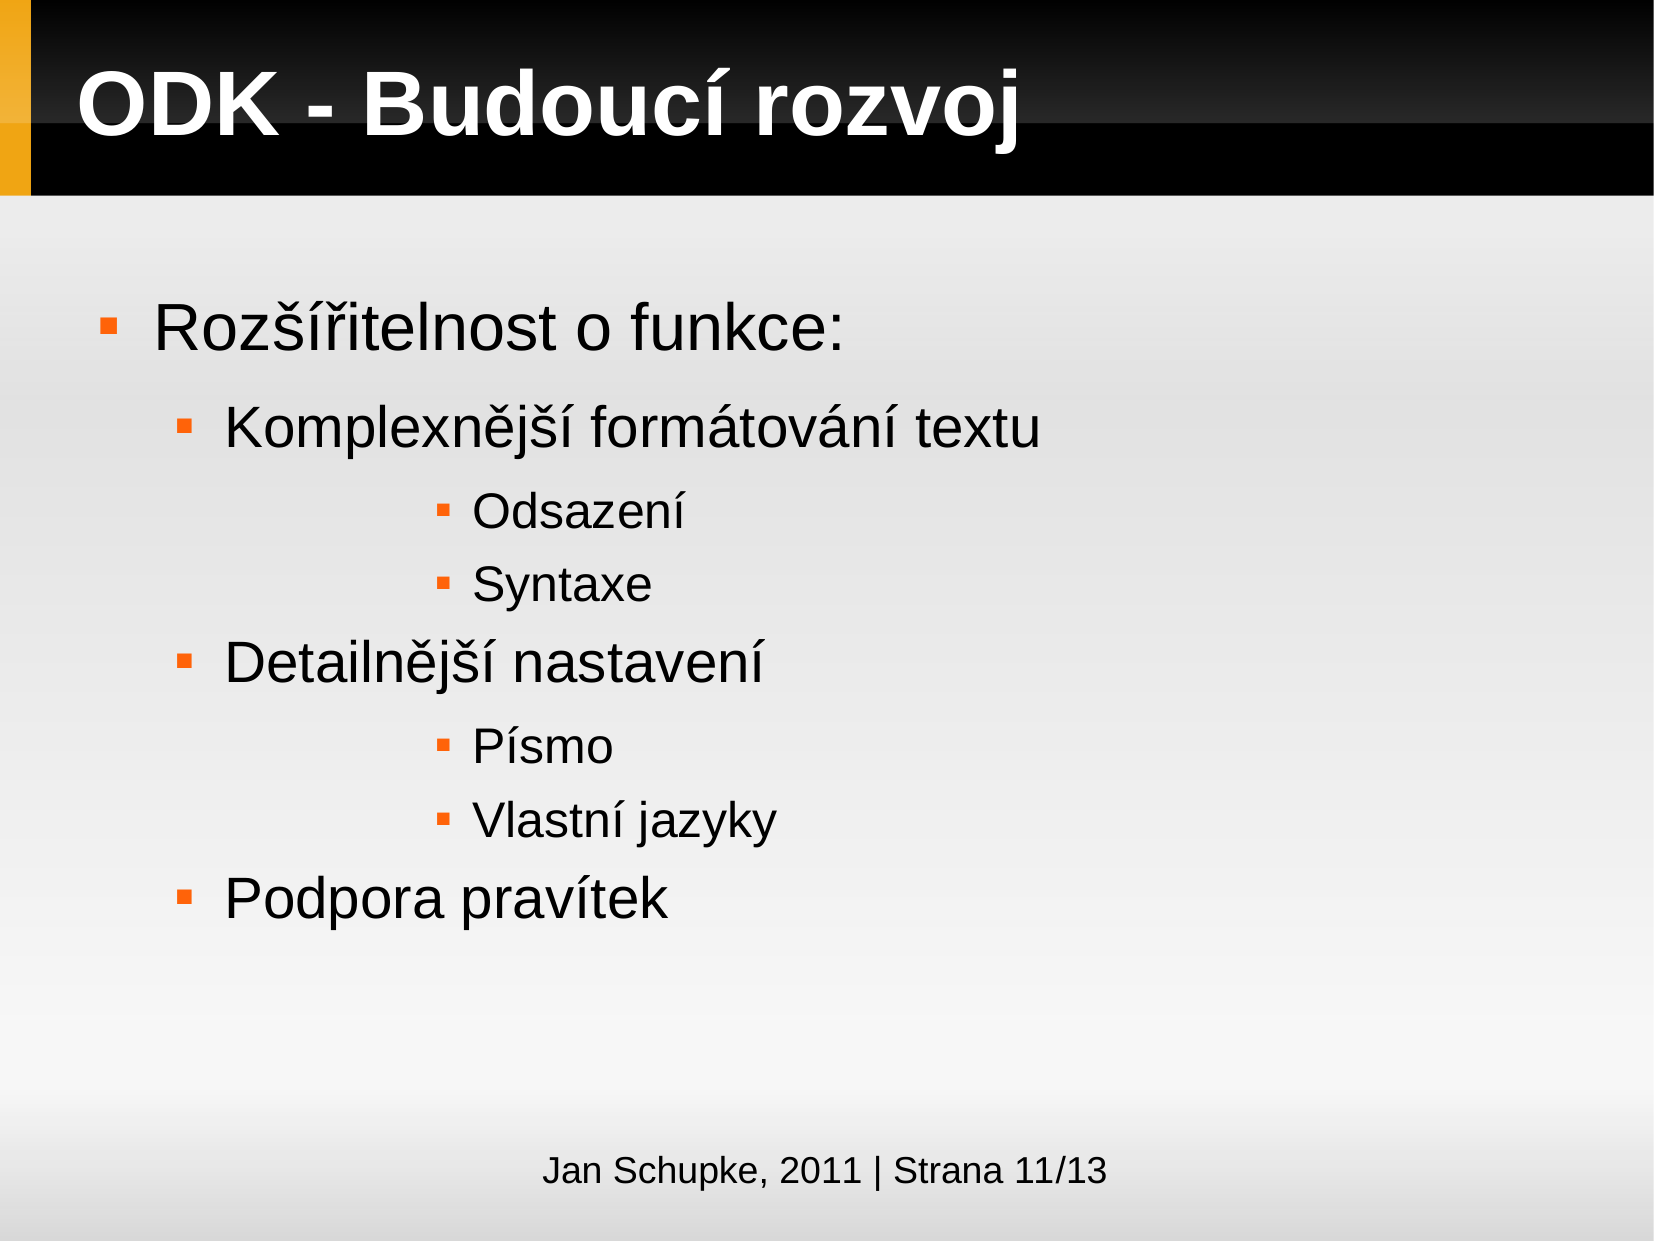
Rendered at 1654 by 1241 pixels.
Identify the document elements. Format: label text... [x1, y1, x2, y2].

title ODK - Budoucí rozvoj [76, 7, 1565, 200]
list Rozšířitelnost o funkce: Komplexnější formátování textu Odsazení Syntaxe Detailnější nastavení Písmo Vlastní jazyky Podpora pravítek [82, 290, 1571, 1094]
text_box Jan Schupke, 2011 | Strana <number>/13 [525, 1141, 1126, 1201]
picture [0, 0, 1654, 1241]
